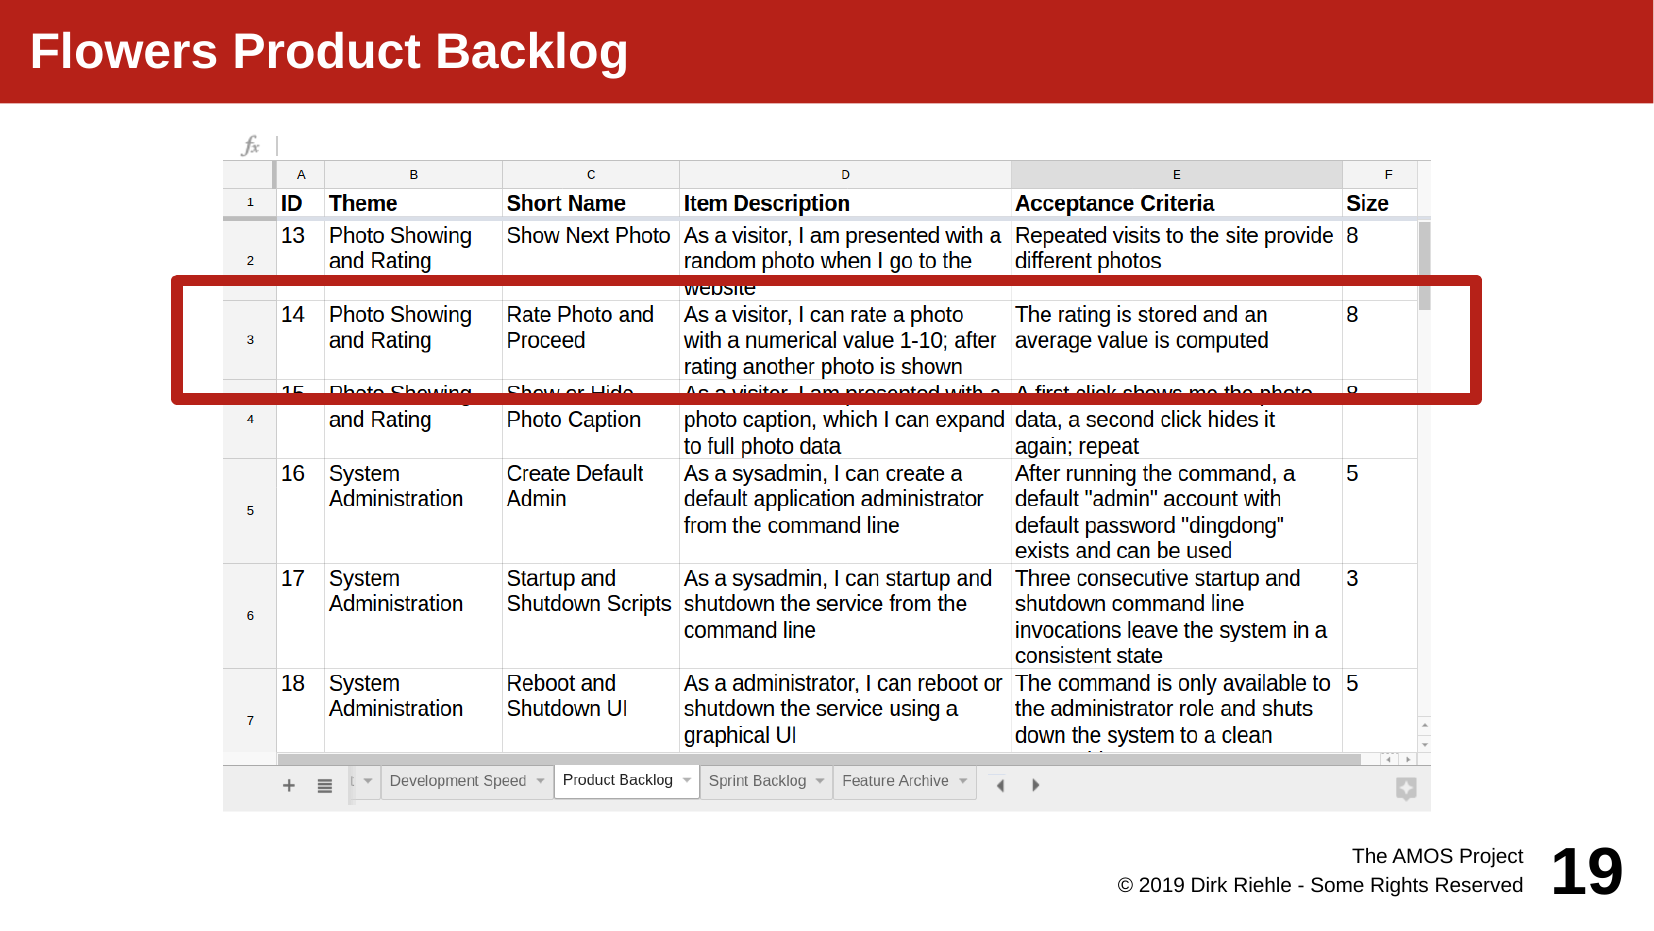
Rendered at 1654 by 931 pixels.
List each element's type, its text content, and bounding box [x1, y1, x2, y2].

picture [223, 405, 1431, 813]
picture [223, 132, 1431, 275]
title Flowers Product Backlog [0, 0, 1654, 104]
picture [223, 286, 1431, 393]
